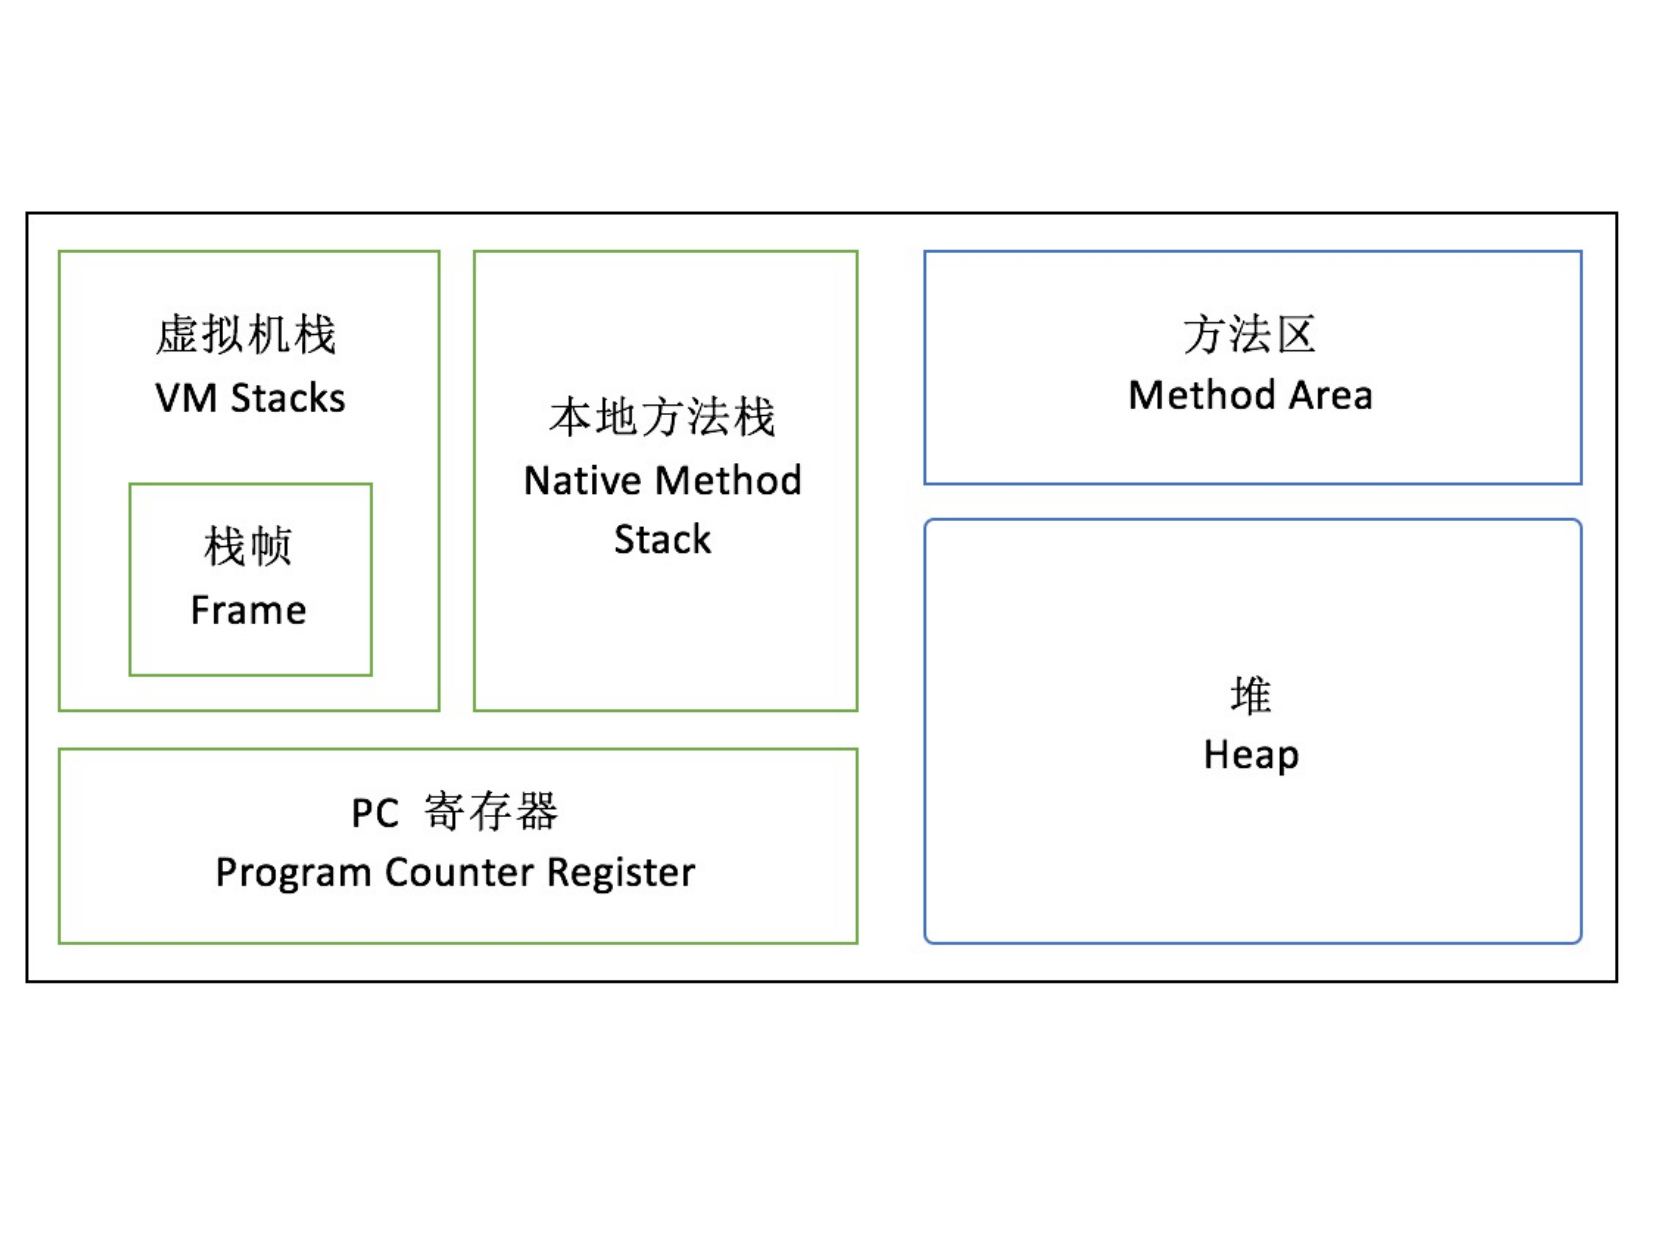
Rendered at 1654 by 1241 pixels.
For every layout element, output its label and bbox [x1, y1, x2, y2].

picture [11, 200, 1642, 1004]
